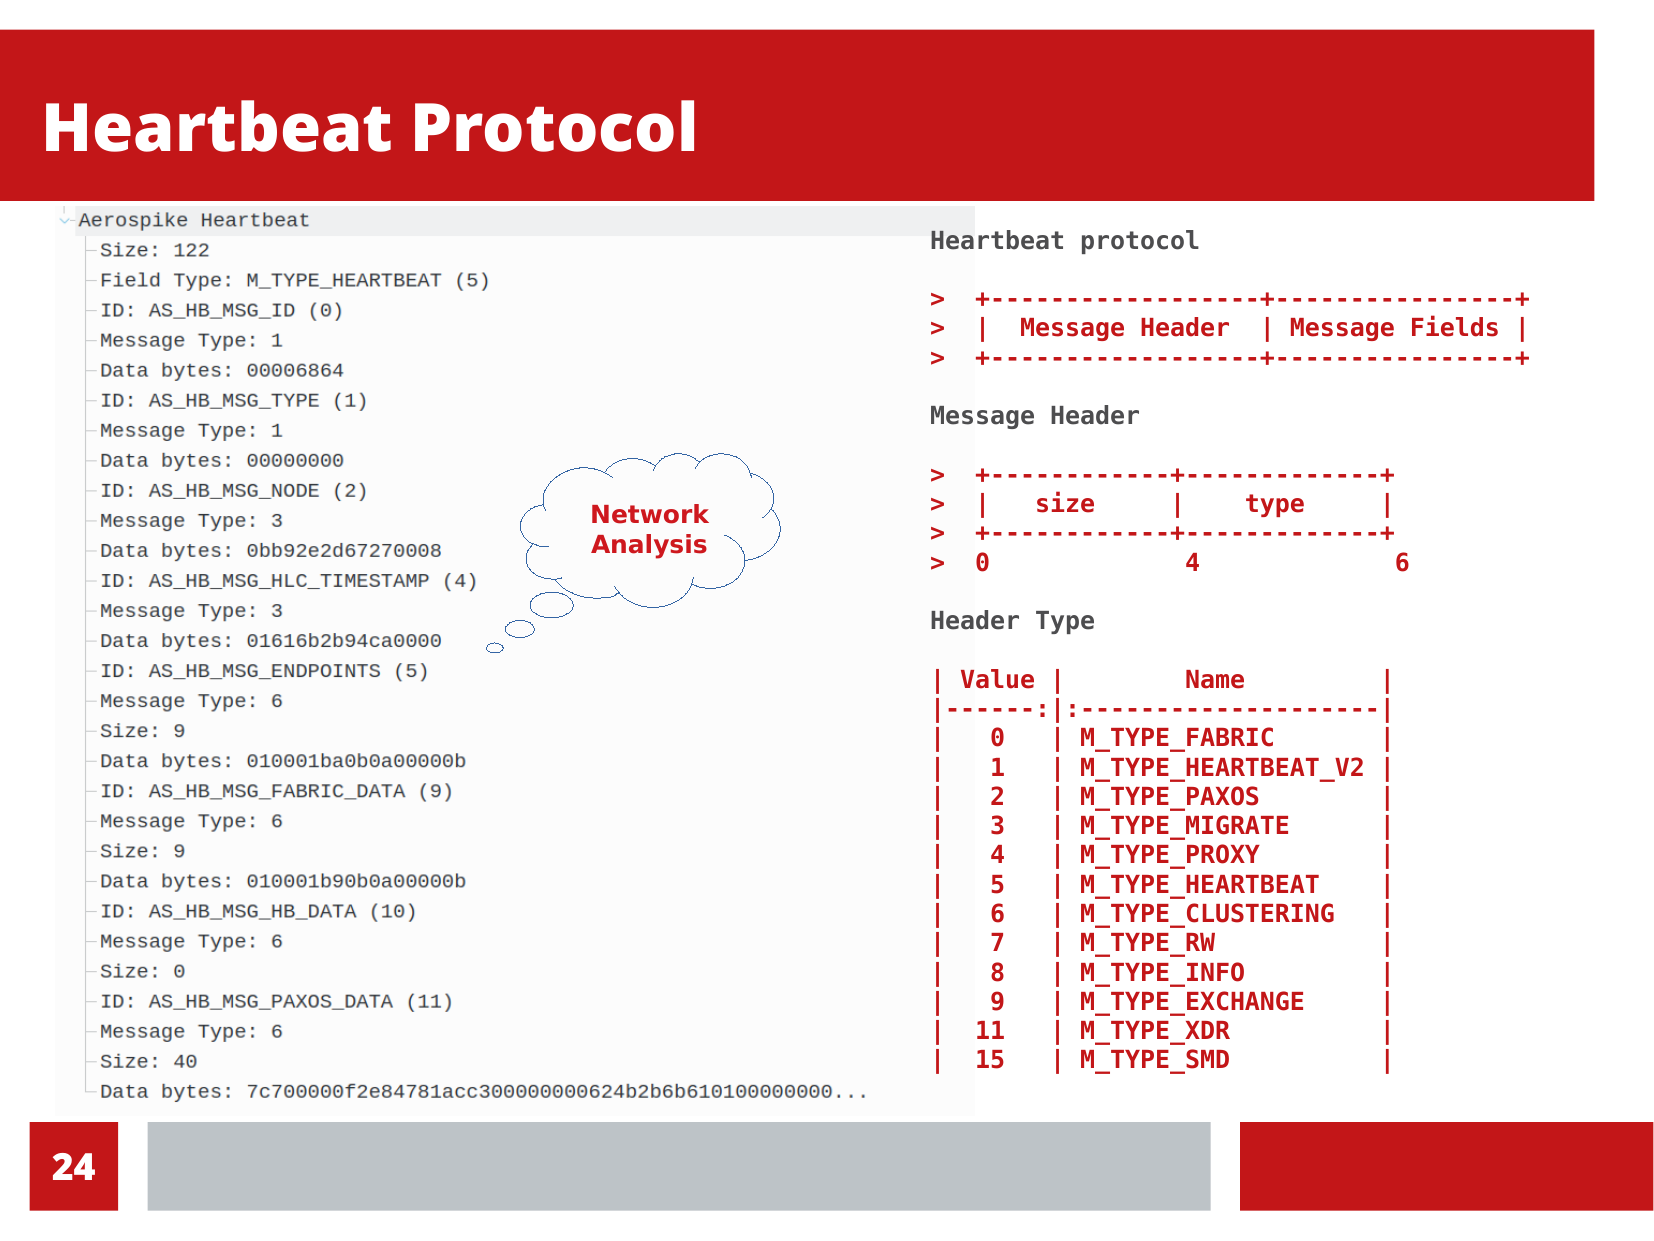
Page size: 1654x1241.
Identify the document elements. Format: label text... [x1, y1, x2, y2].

text_box Heartbeat protocol > +------------------+----------------+ > | Message Header | Message Fields | > +------------------+----------------+ Message Header > +------------+-------------+ > | size | type | > +------------+-------------+ > 0 4 6 Header Type | Value | Name | |------:|:--------------------| | 0 | M_TYPE_FABRIC | | 1 | M_TYPE_HEARTBEAT_V2 | | 2 | M_TYPE_PAXOS | | 3 | M_TYPE_MIGRATE | | 4 | M_TYPE_PROXY | | 5 | M_TYPE_HEARTBEAT | | 6 | M_TYPE_CLUSTERING | | 7 | M_TYPE_RW | | 8 | M_TYPE_INFO | | 9 | M_TYPE_EXCHANGE | | 11 | M_TYPE_XDR | | 15 | M_TYPE_SMD | [915, 218, 1601, 1083]
picture [55, 206, 975, 1116]
title Heartbeat Protocol [41, 53, 1577, 172]
text_box Network Analysis [549, 493, 751, 567]
